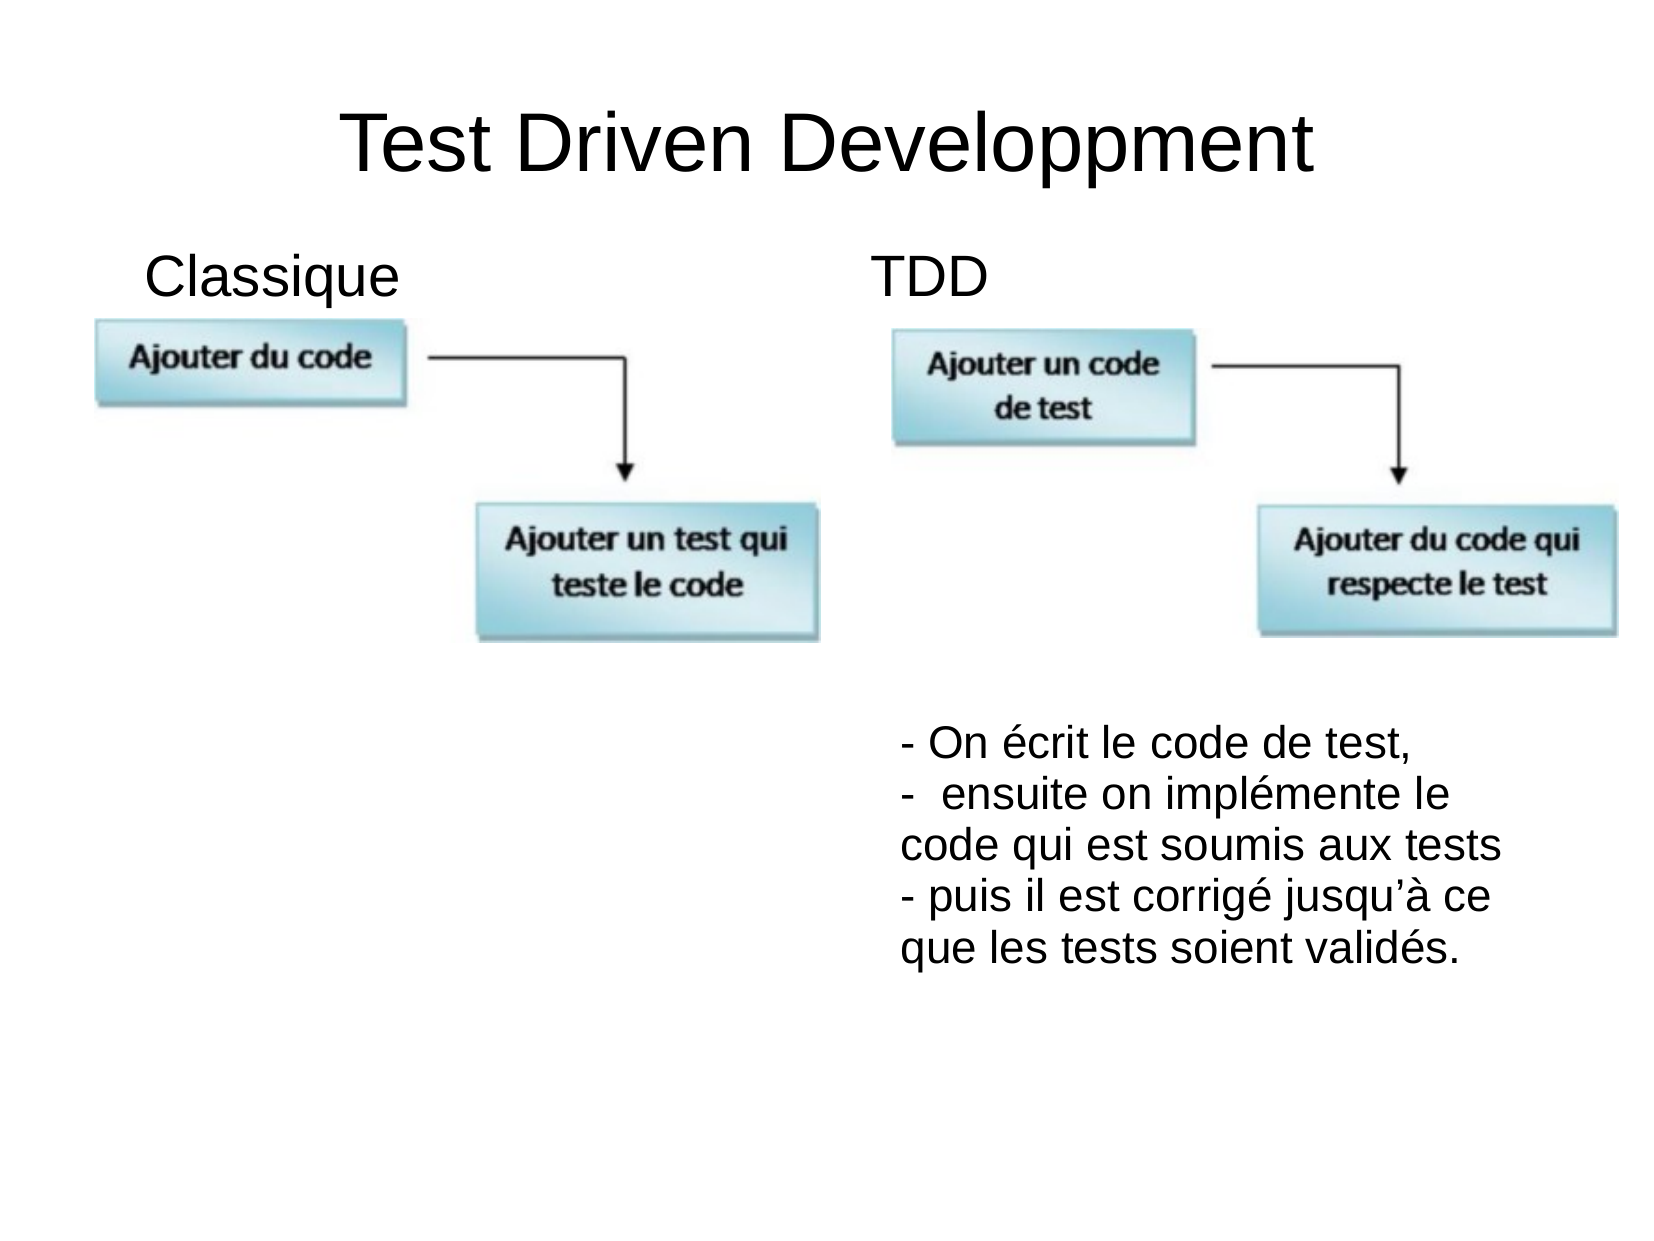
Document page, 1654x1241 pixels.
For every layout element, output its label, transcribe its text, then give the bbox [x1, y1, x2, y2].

title Test Driven Developpment [82, 49, 1571, 237]
picture [94, 318, 821, 643]
text_box - On écrit le code de test, - ensuite on implémente le code qui est soumis aux tests - puis il est corrigé jusqu’à ce que les tests soient validés. [885, 709, 1548, 981]
text_box Classique TDD [129, 236, 1006, 317]
picture [891, 328, 1619, 638]
list [845, 665, 1572, 1009]
